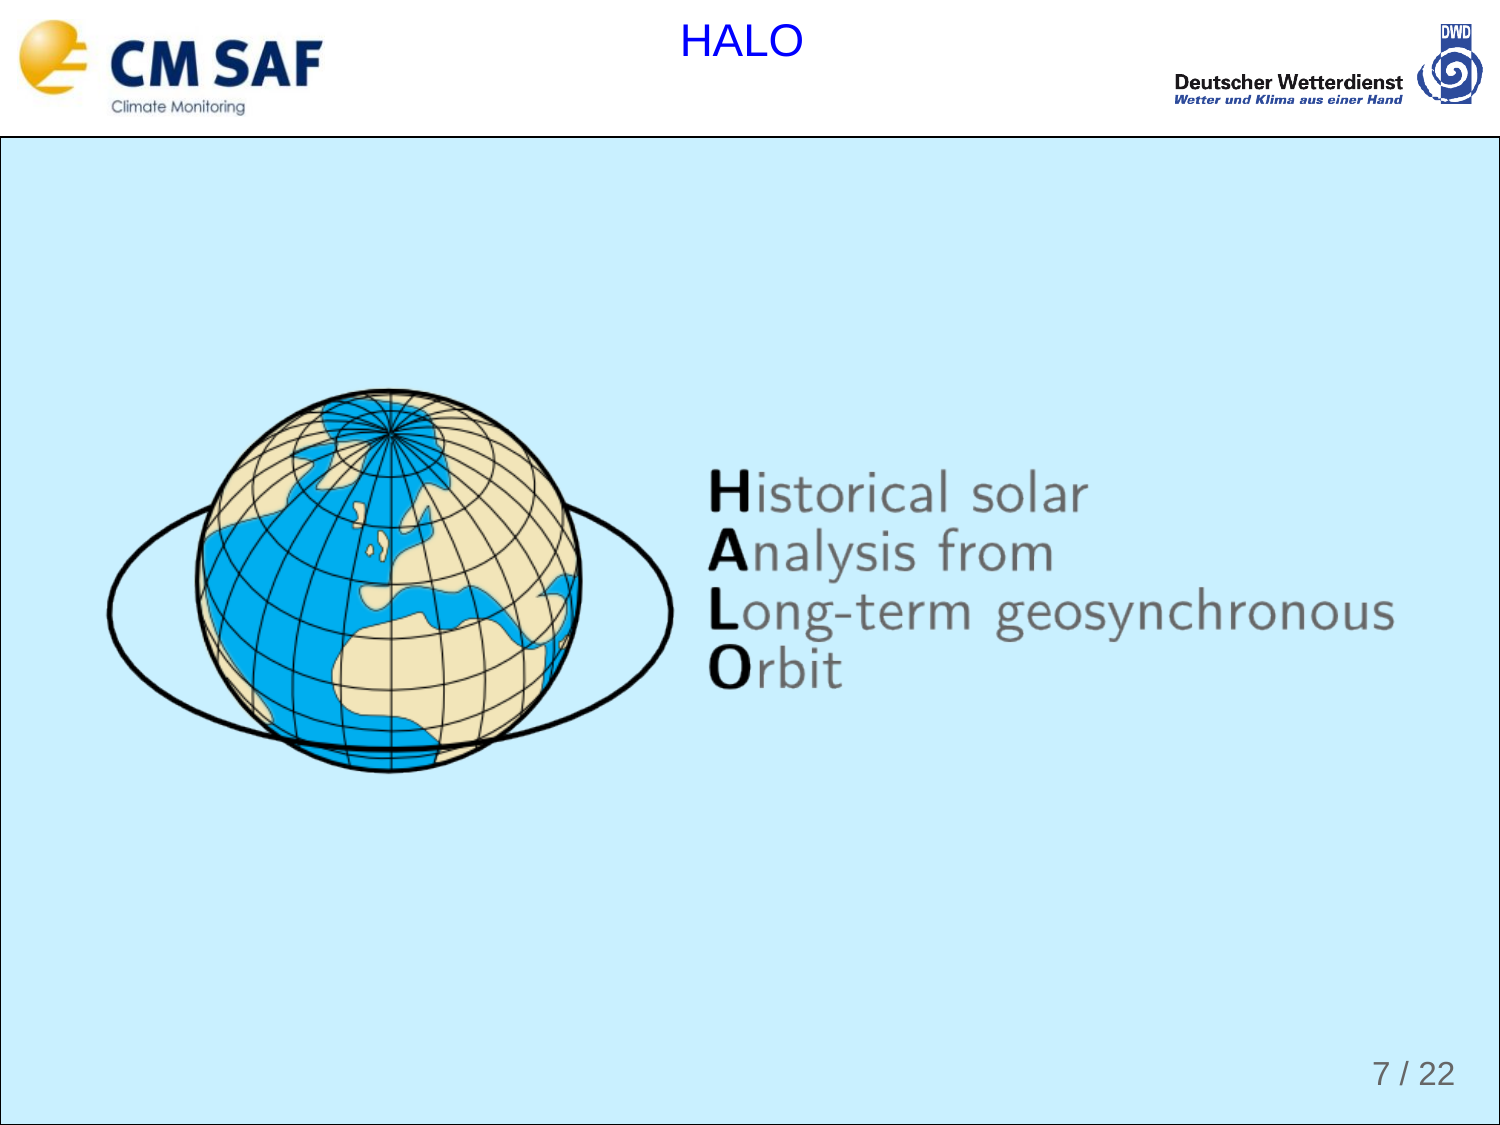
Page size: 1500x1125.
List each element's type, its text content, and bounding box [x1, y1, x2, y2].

picture [1175, 24, 1483, 104]
text_box HALO [312, 1, 1172, 80]
picture [75, 349, 1426, 811]
picture [17, 19, 325, 117]
